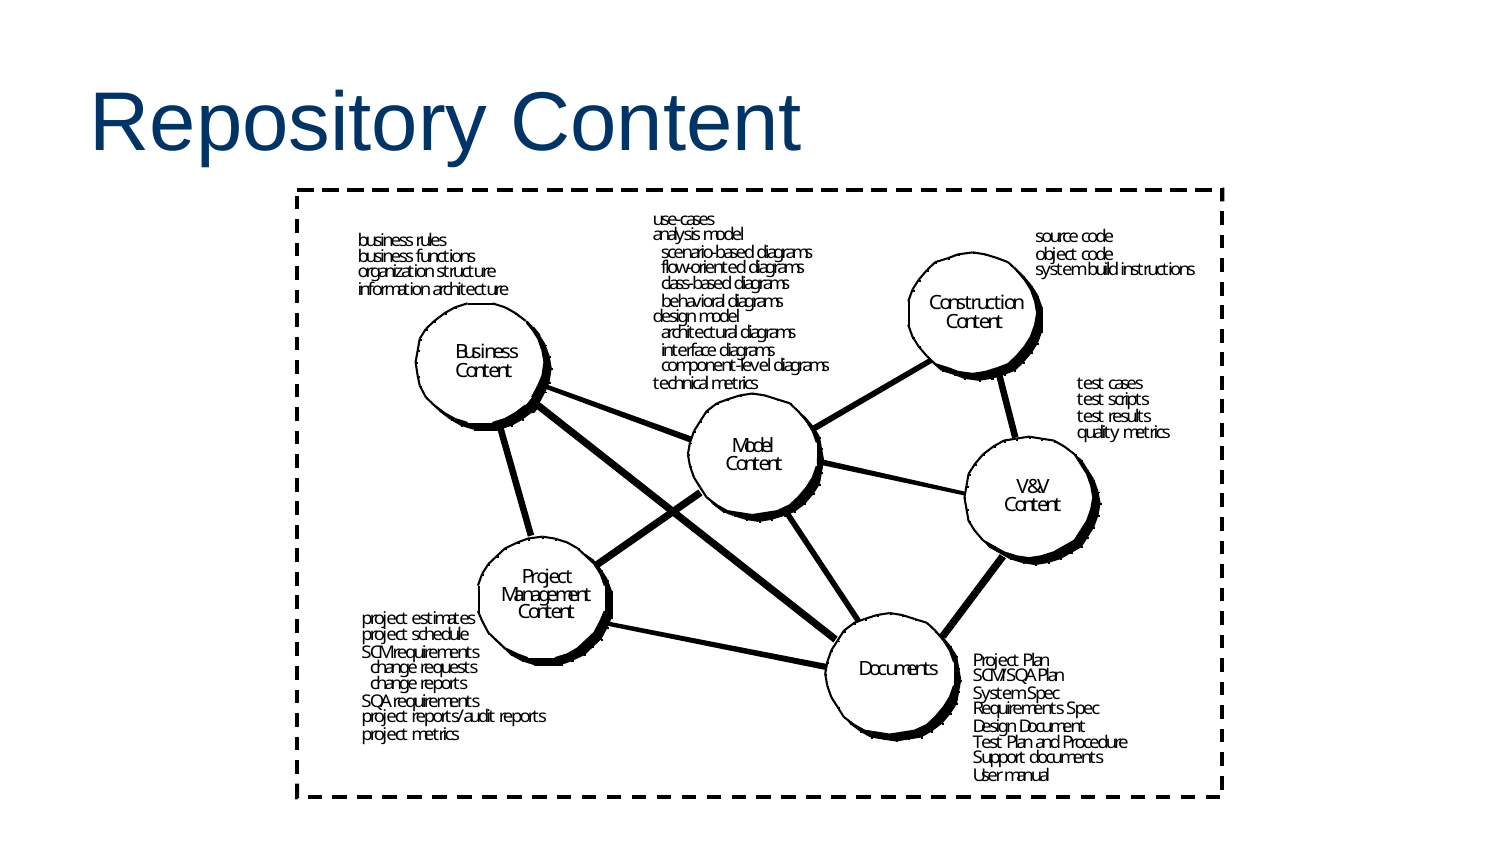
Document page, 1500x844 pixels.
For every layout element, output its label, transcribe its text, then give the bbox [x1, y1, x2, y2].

title Repository Content [75, 33, 1425, 175]
picture [295, 187, 1229, 804]
